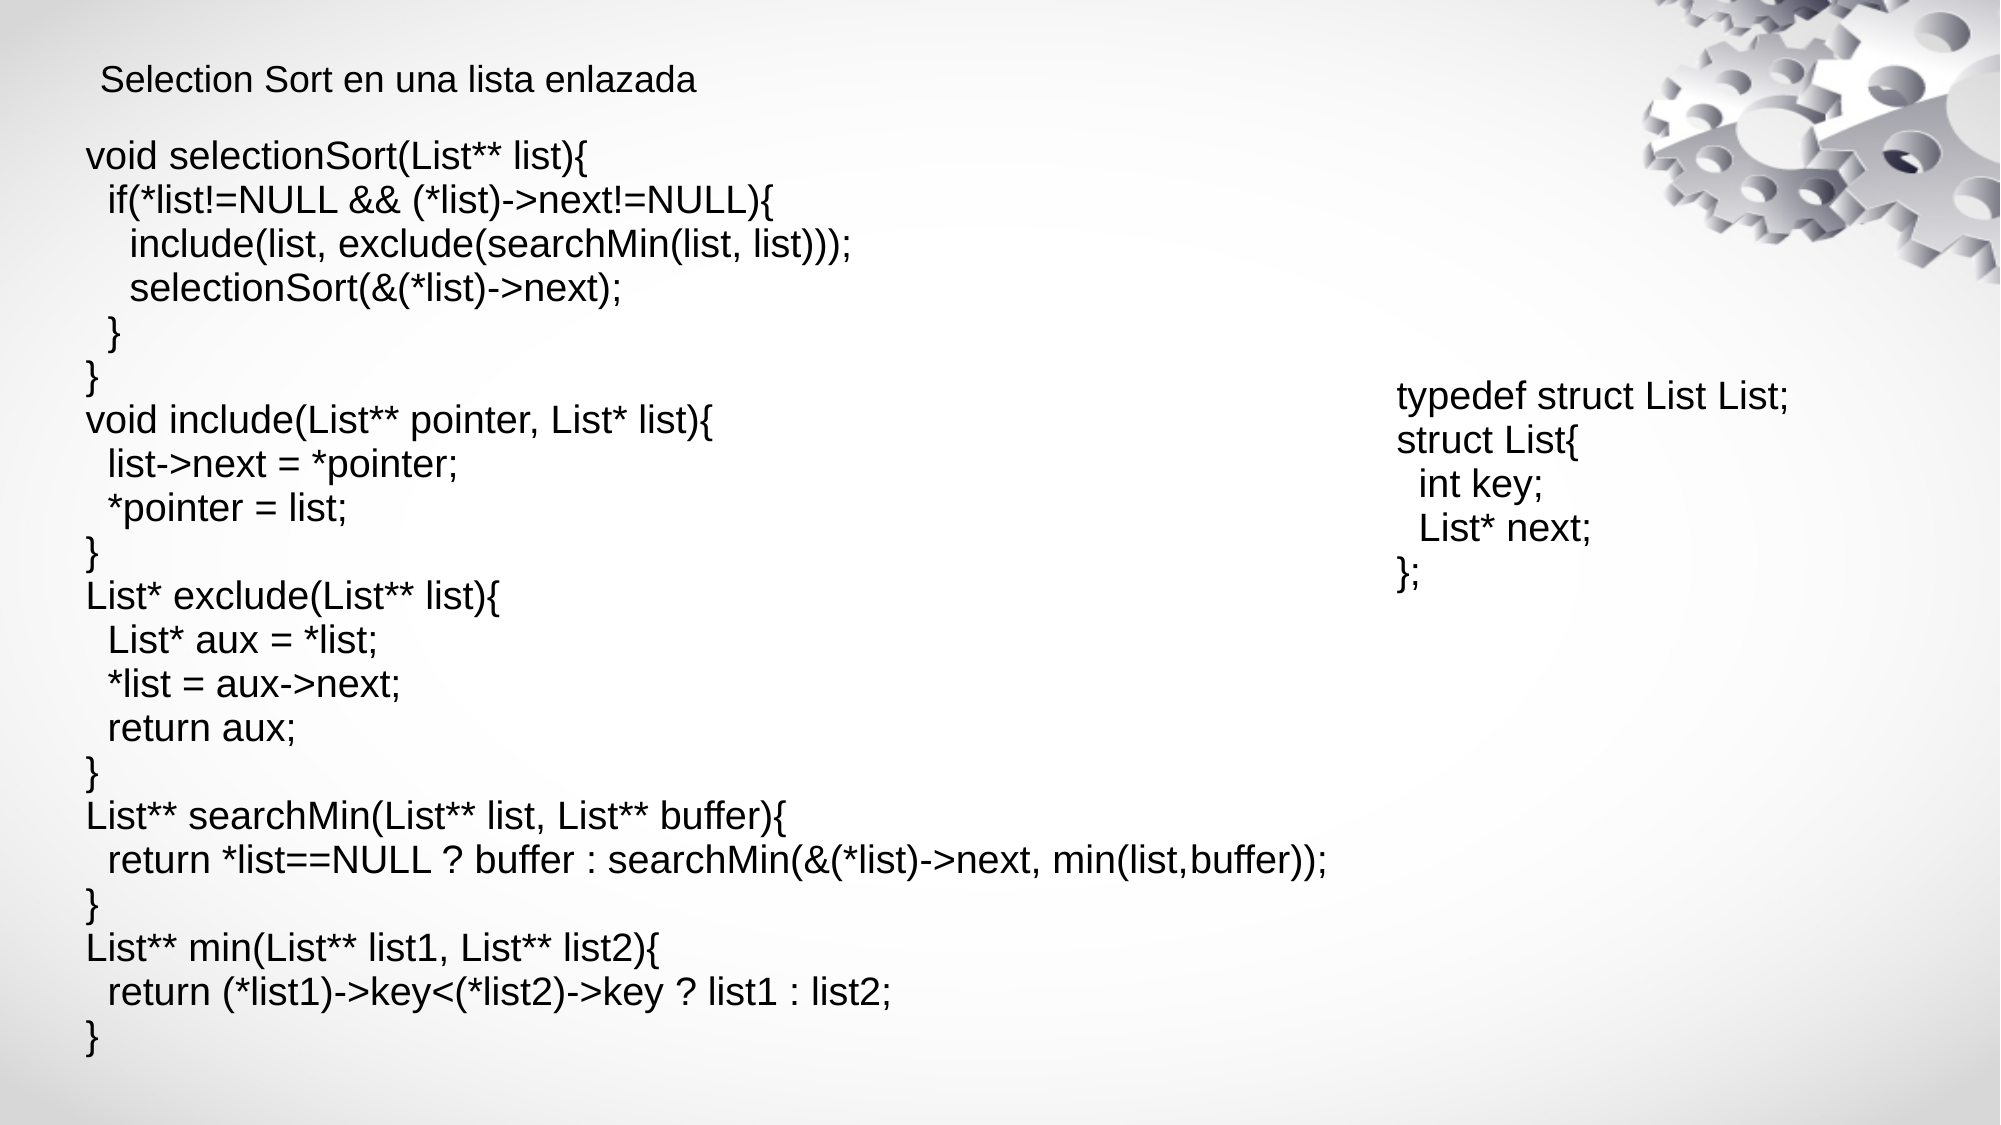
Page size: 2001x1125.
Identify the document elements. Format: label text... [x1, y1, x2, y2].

text_box void selectionSort(List** list){ if(*list!=NULL && (*list)->next!=NULL){ include(list, exclude(searchMin(list, list))); selectionSort(&(*list)->next); } } void include(List** pointer, List* list){ list->next = *pointer; *pointer = list; } List* exclude(List** list){ List* aux = *list; *list = aux->next; return aux; } List** searchMin(List** list, List** buffer){ return *list==NULL ? buffer : searchMin(&(*list)->next, min(list,buffer)); } List** min(List** list1, List** list2){ return (*list1)->key<(*list2)->key ? list1 : list2; } [70, 126, 1394, 1110]
title Selection Sort en una lista enlazada [99, 31, 1900, 127]
text_box typedef struct List List; struct List{ int key; List* next; }; [1381, 366, 1843, 645]
picture [0, 0, 2000, 1125]
